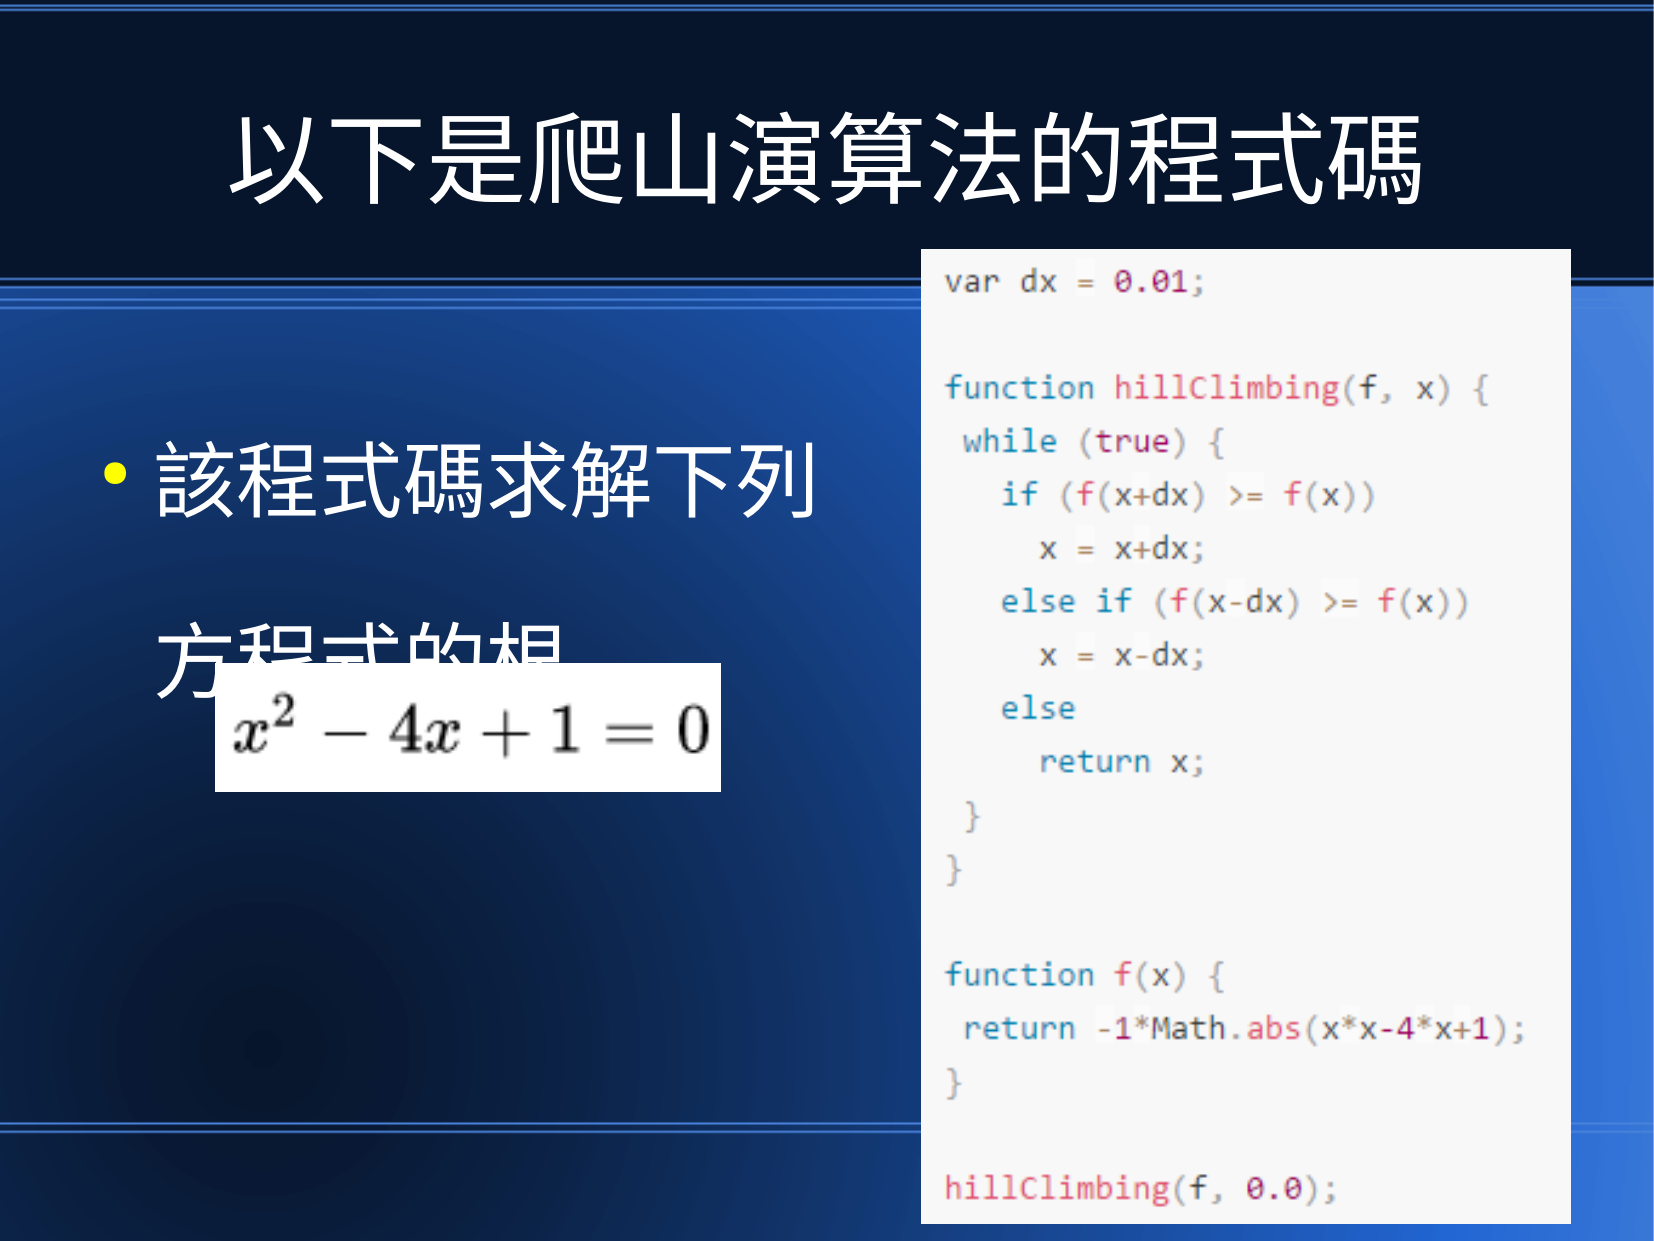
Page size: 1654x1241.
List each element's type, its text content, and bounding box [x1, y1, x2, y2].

picture [0, 0, 1654, 1241]
picture [215, 663, 721, 792]
title 以下是爬山演算法的程式碼 [82, 49, 1571, 257]
list 該程式碼求解下列方程式的根 [82, 355, 898, 1241]
